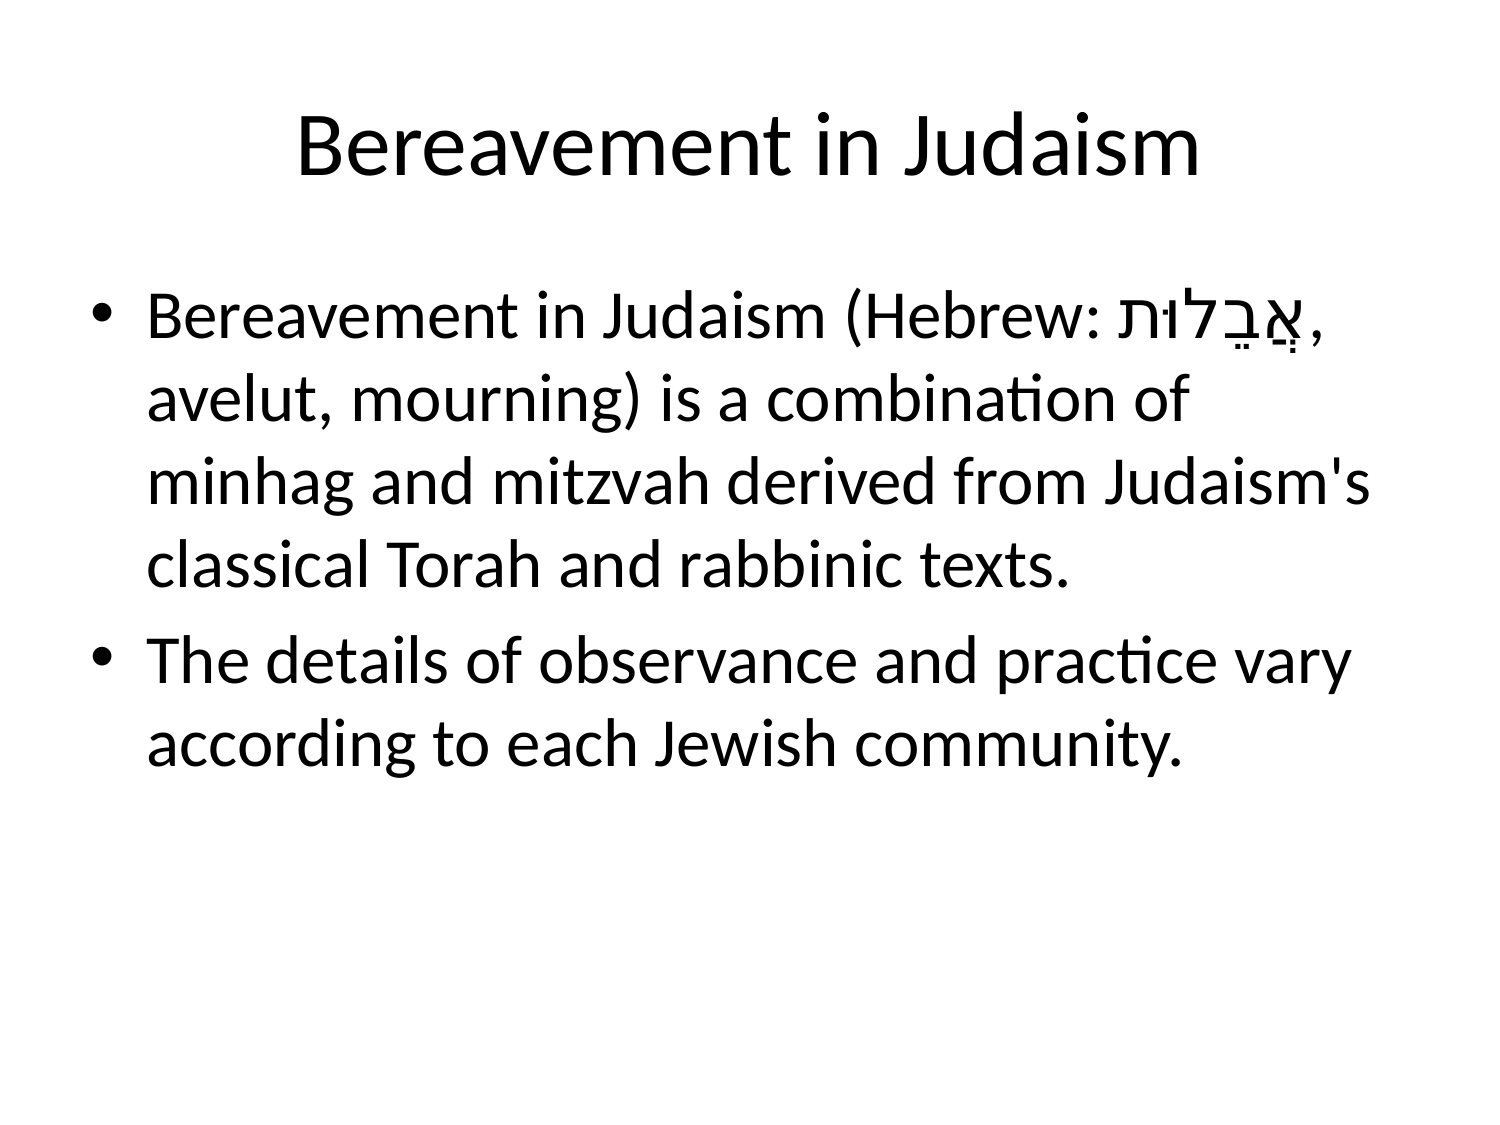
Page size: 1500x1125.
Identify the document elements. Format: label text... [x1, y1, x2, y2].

title Bereavement in Judaism [75, 45, 1425, 233]
list Bereavement in Judaism (Hebrew: אֲבֵלוּת, avelut, mourning) is a combination of minhag and mitzvah derived from Judaism's classical Torah and rabbinic texts. The details of observance and practice vary according to each Jewish community. [75, 262, 1425, 1005]
